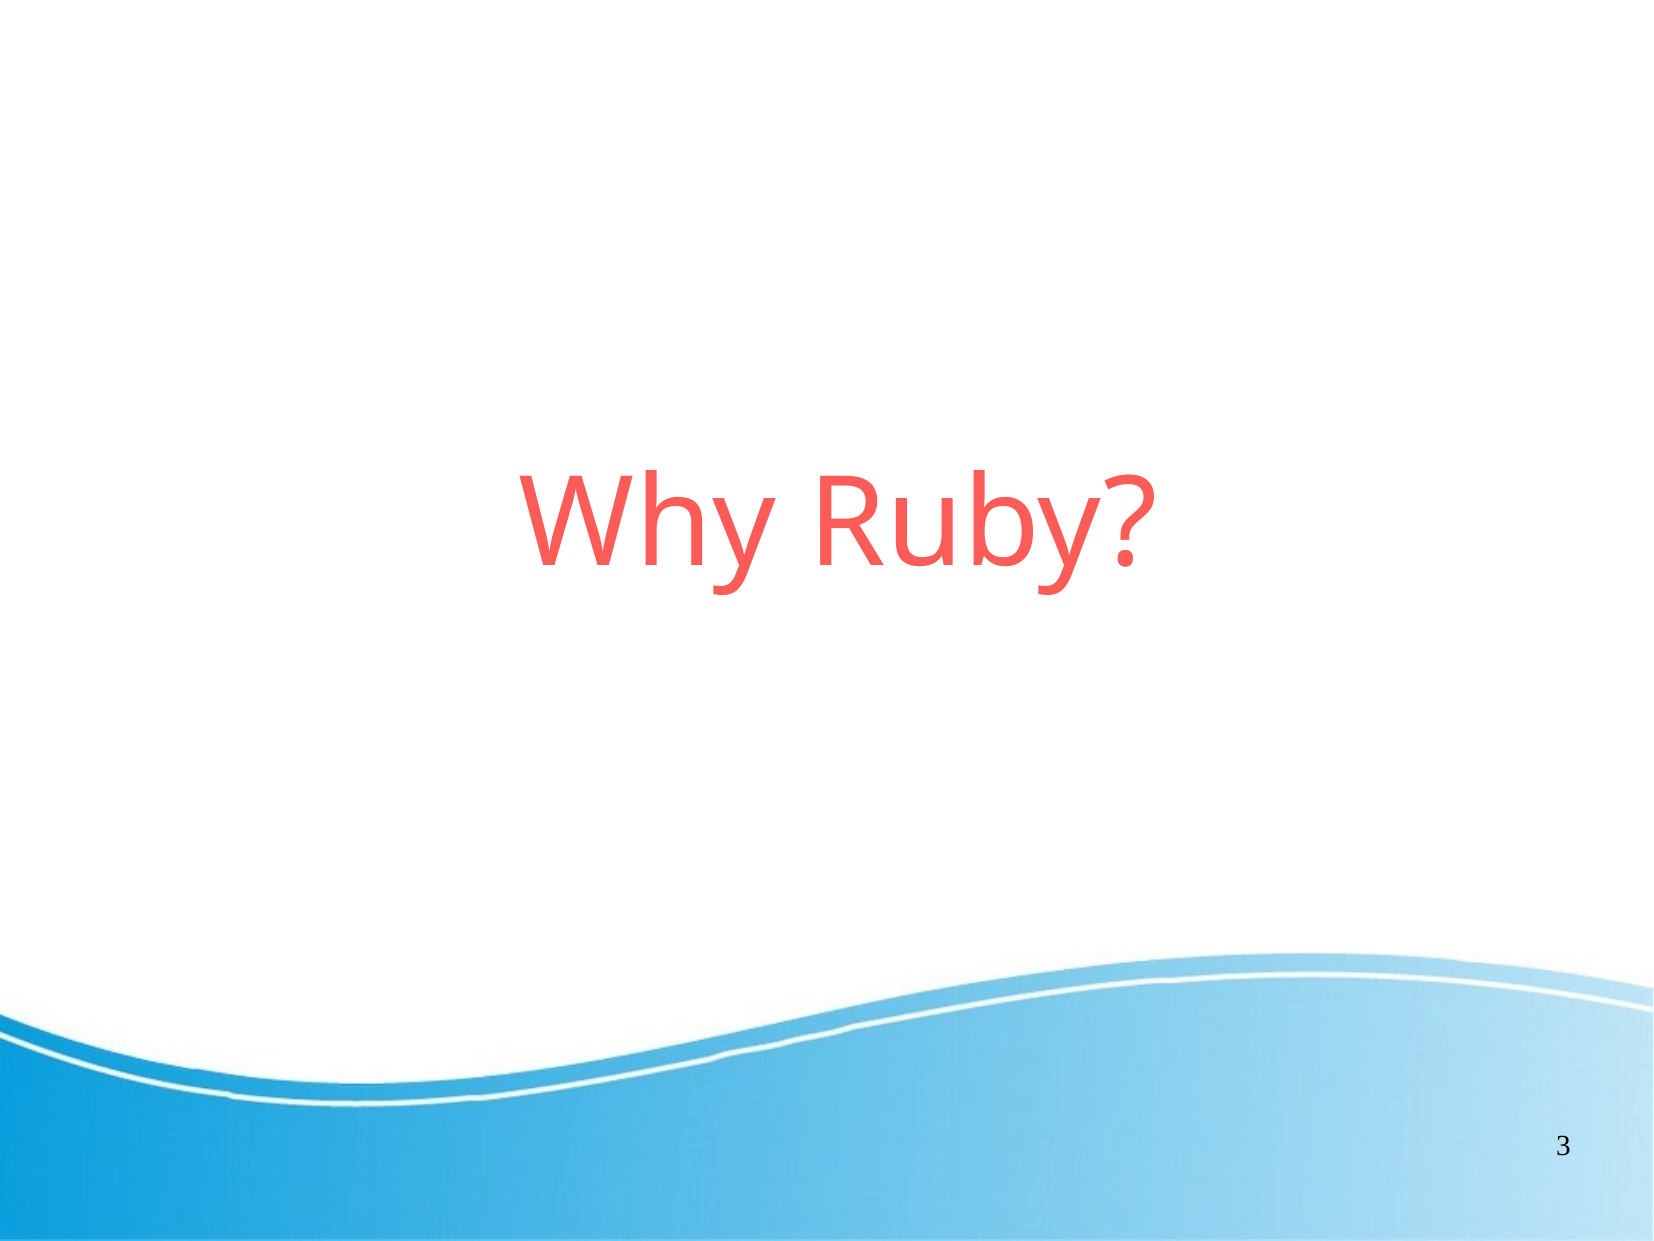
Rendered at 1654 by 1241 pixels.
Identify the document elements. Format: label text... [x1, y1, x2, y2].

picture [0, 952, 1654, 1241]
title Why Ruby? [94, 413, 1583, 621]
